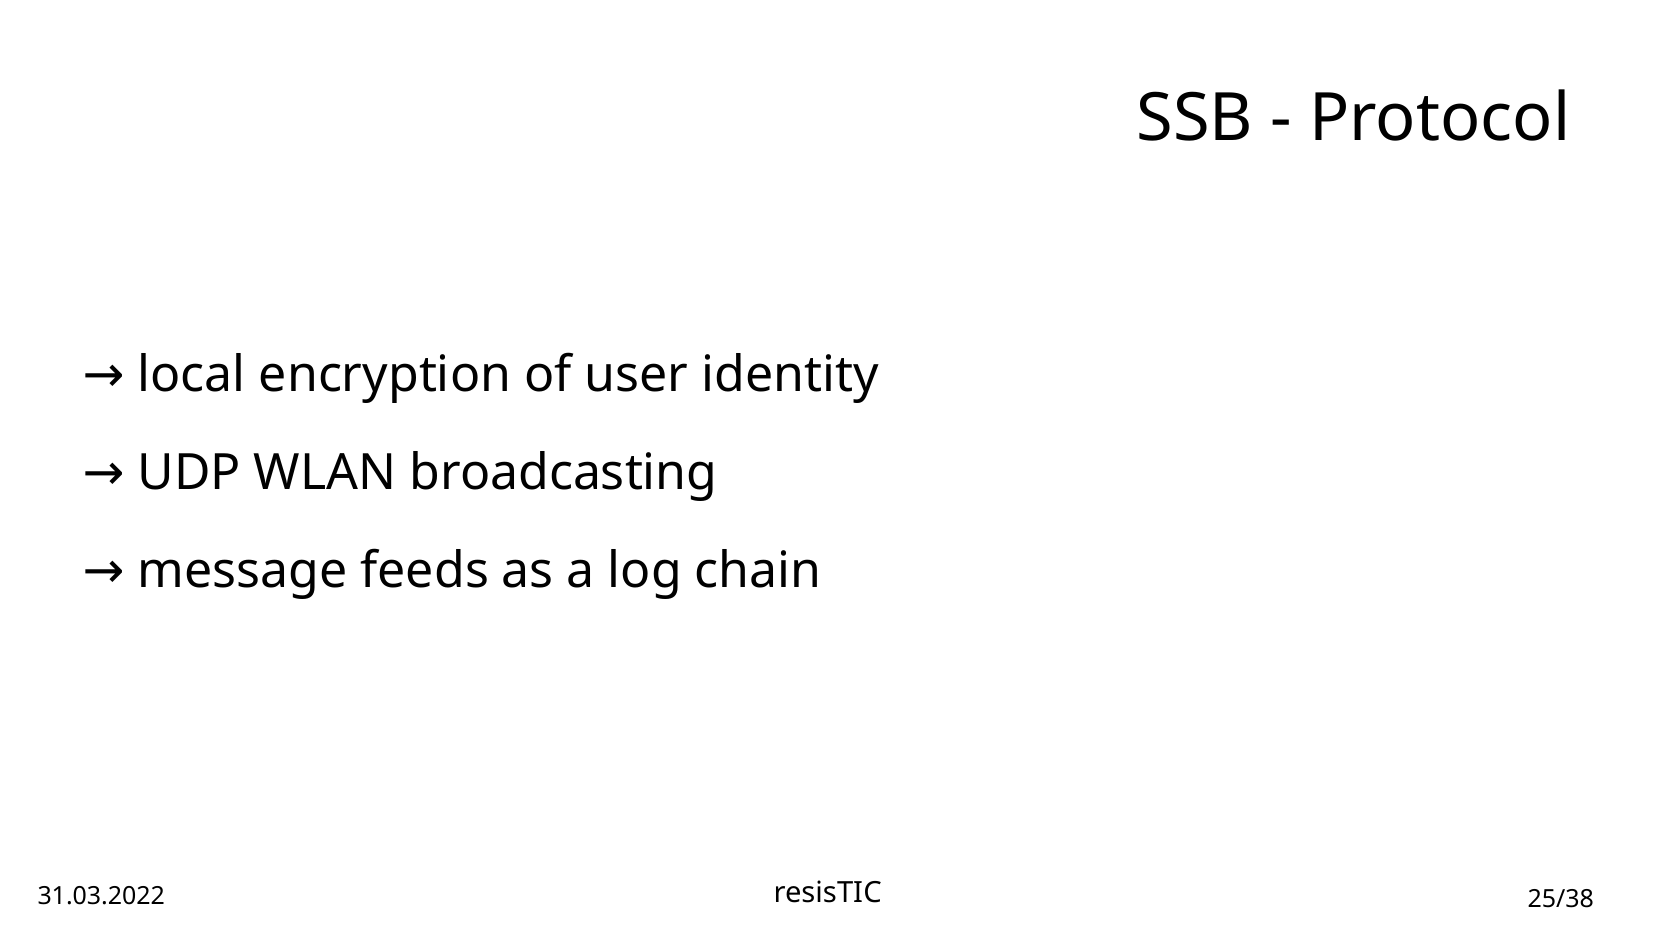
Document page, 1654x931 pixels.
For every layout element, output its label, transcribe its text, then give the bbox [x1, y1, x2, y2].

text_box 25/38 [1383, 873, 1609, 919]
title SSB - Protocol [82, 37, 1571, 193]
list → local encryption of user identity → UDP WLAN broadcasting → message feeds as a log chain [82, 217, 1571, 758]
